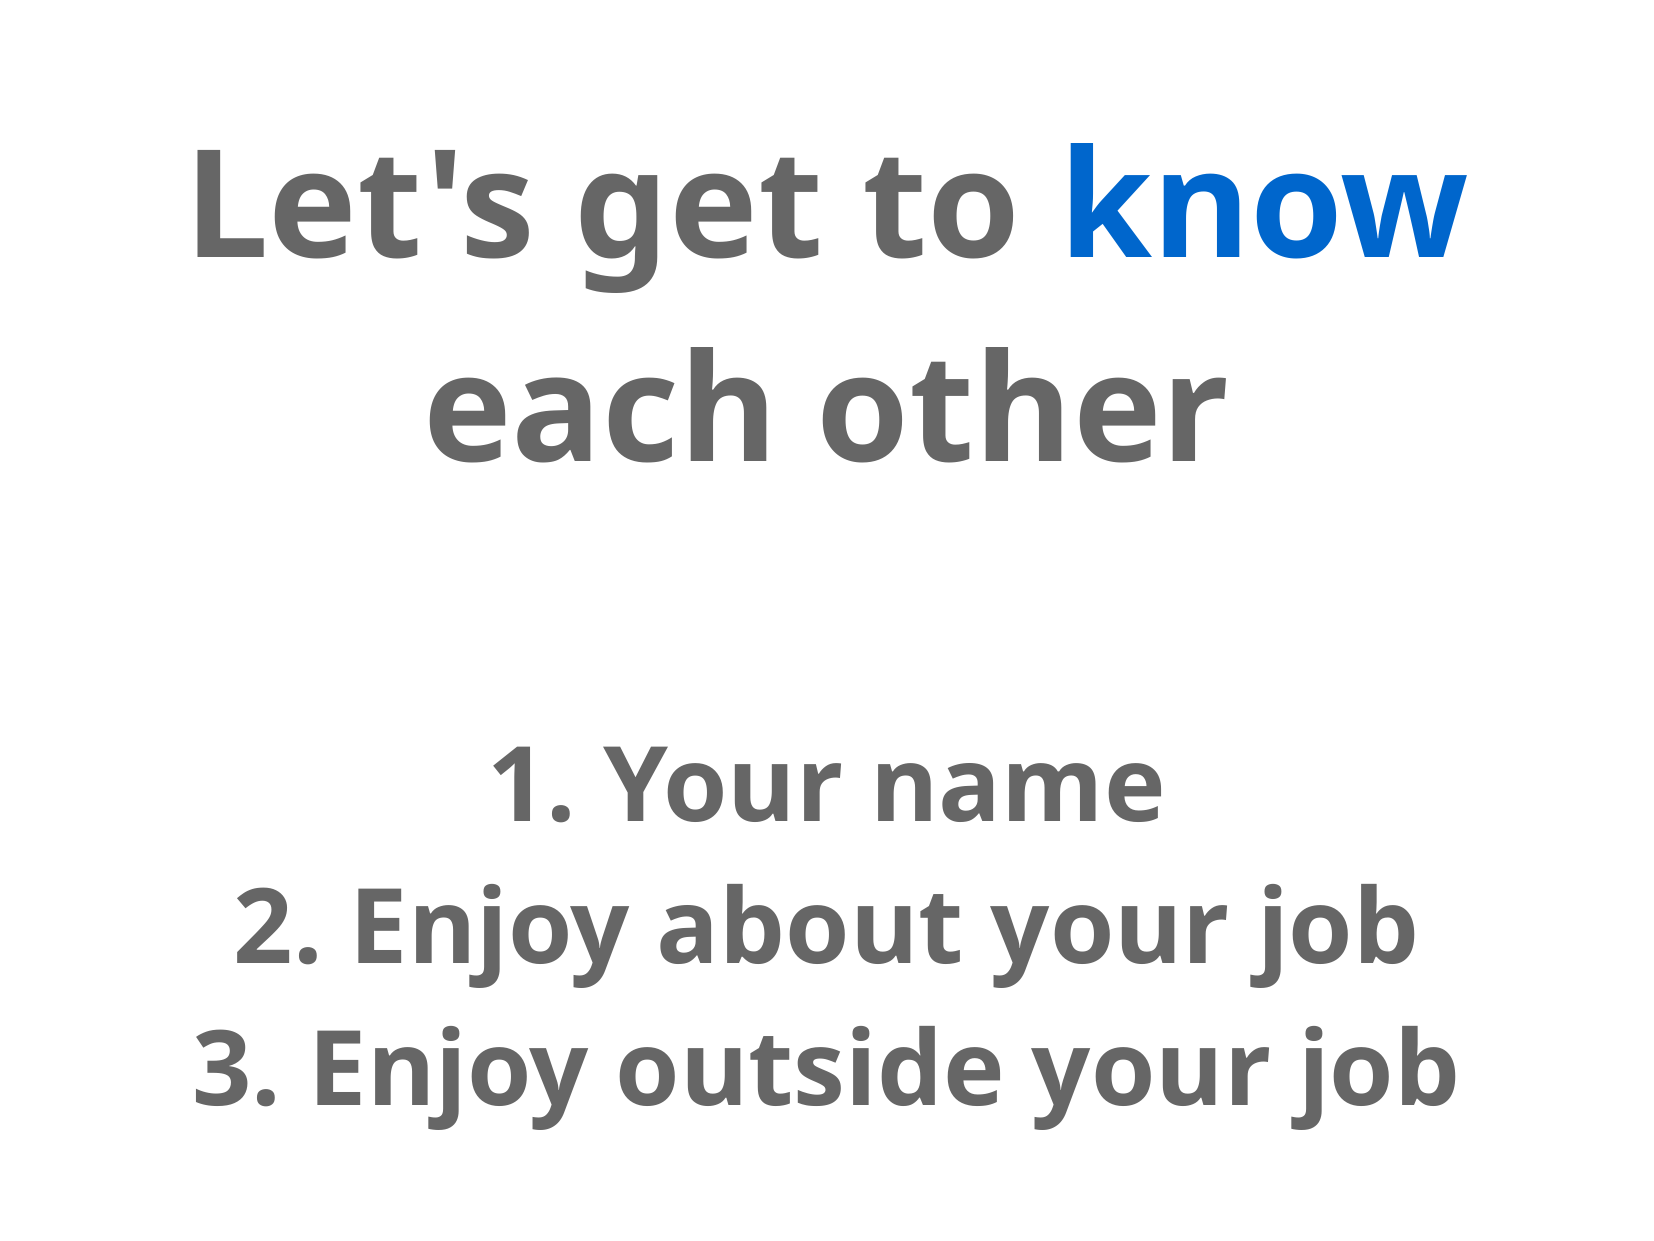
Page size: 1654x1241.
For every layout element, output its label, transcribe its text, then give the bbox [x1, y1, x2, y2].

text_box Let's get to know each other 1. Your name 2. Enjoy about your job 3. Enjoy outside your job [59, 29, 1595, 1204]
